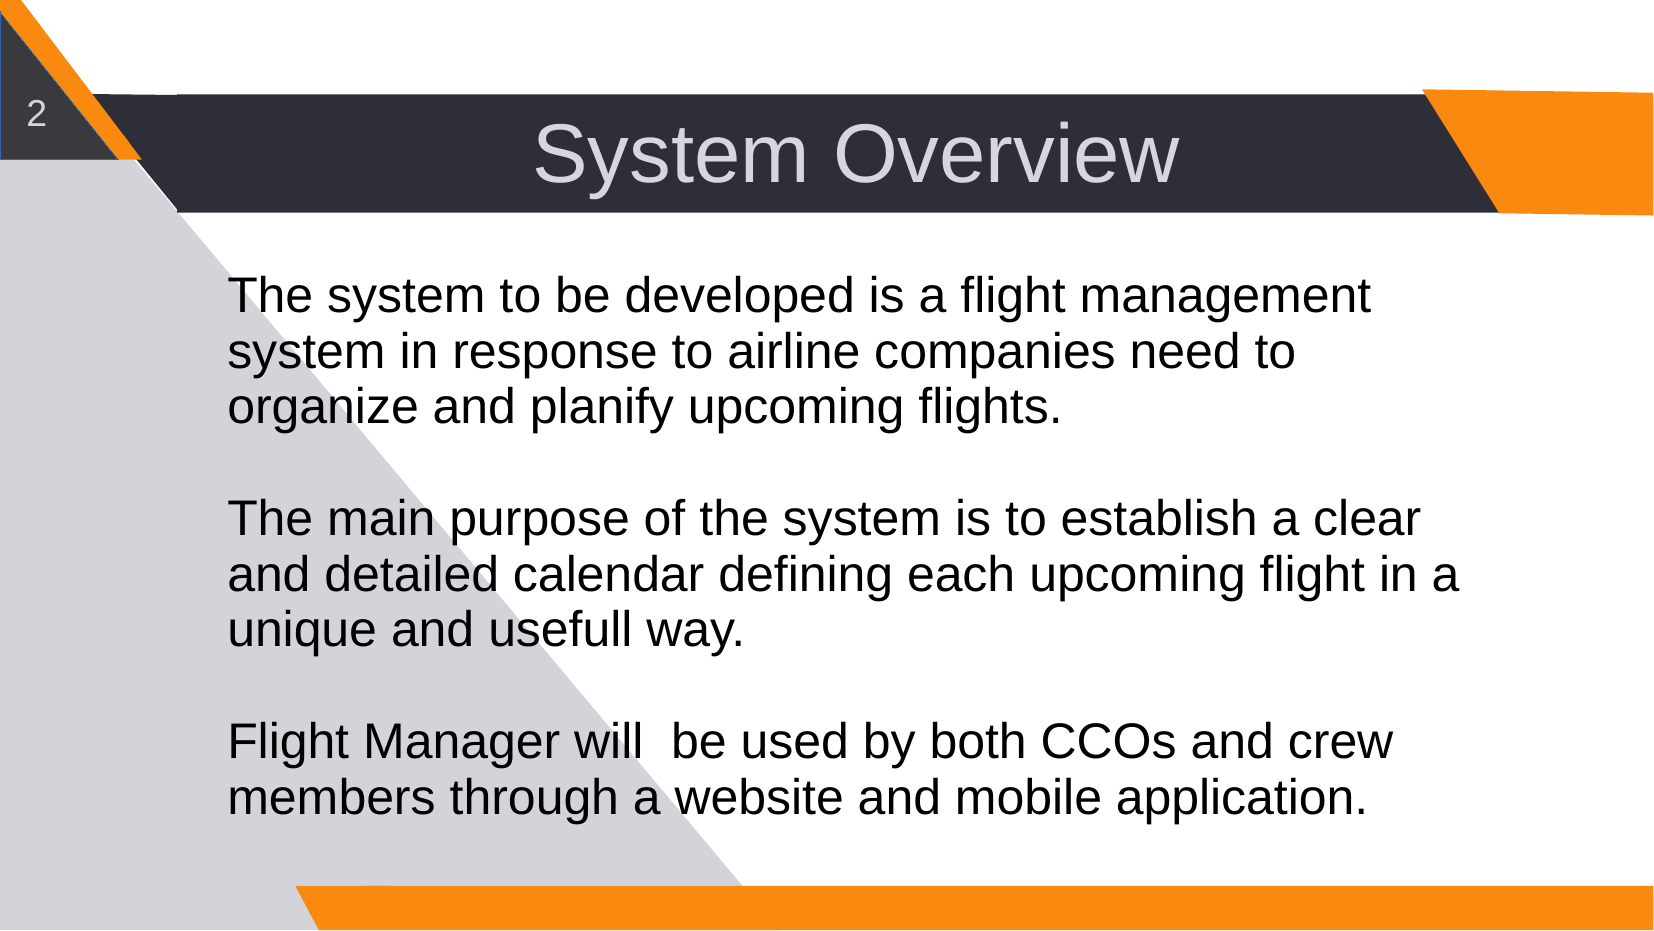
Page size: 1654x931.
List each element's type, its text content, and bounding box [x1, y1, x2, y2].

text_box System Overview [177, 94, 1498, 213]
text_box [1421, 89, 1654, 216]
text_box 2 [11, 84, 48, 142]
text_box The system to be developed is a flight management system in response to airline companies need to organize and planify upcoming flights. The main purpose of the system is to establish a clear and detailed calendar defining each upcoming flight in a unique and usefull way. Flight Manager will be used by both CCOs and crew members through a website and mobile application. [212, 259, 1512, 839]
text_box [0, 0, 1654, 931]
